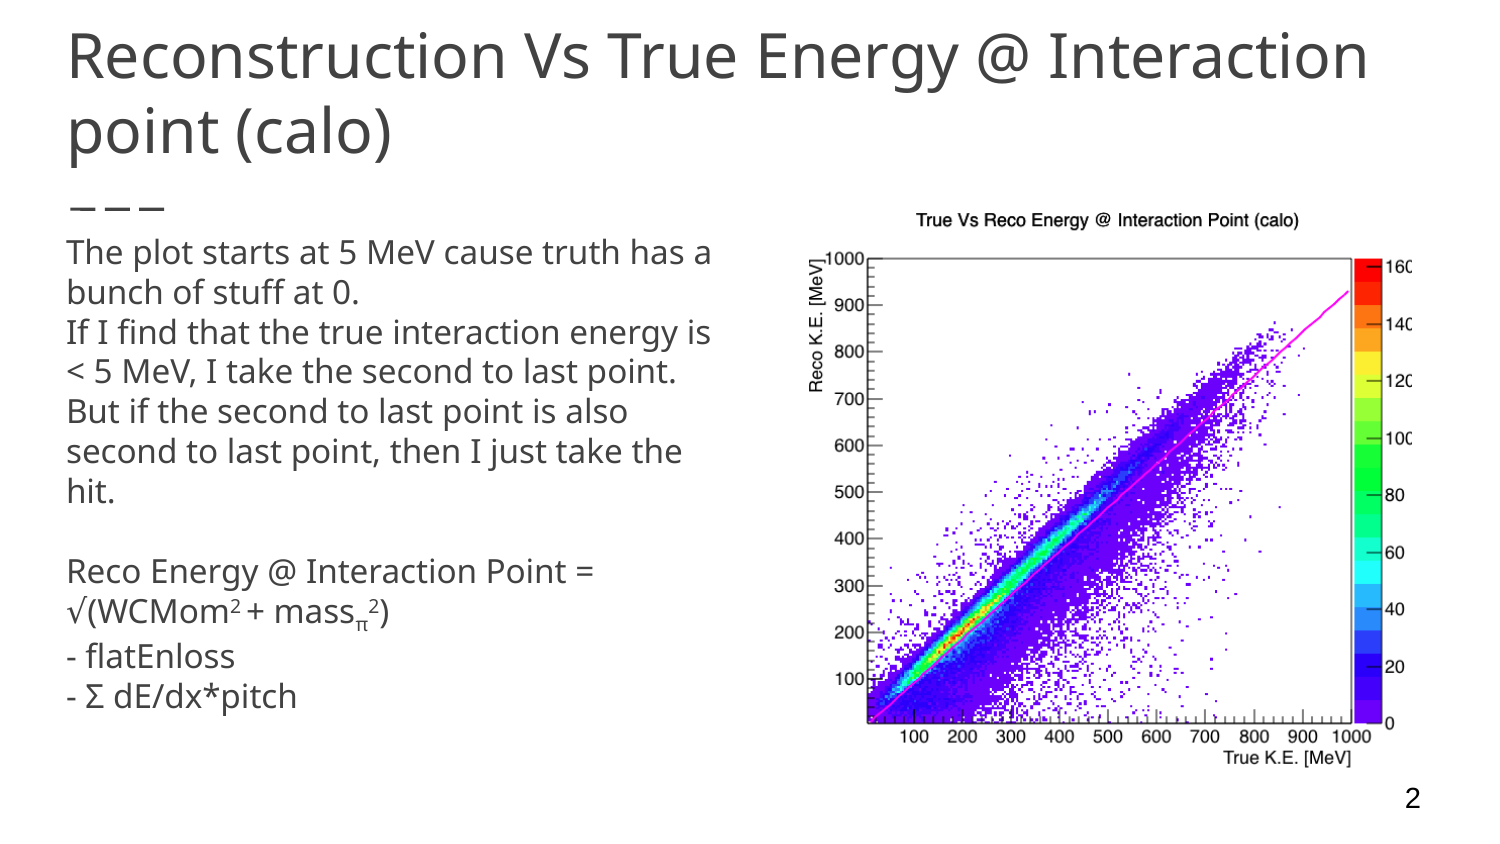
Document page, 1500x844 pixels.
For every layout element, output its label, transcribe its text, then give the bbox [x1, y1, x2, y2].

list The plot starts at 5 MeV cause truth has a bunch of stuff at 0. If I find that the true interaction energy is < 5 MeV, I take the second to last point. But if the second to last point is also second to last point, then I just take the hit. Reco Energy @ Interaction Point = √(WCMom2 + massπ2) - flatEnloss - Σ dE/dx*pitch [51, 215, 743, 725]
title Reconstruction Vs True Energy @ Interaction point (calo) [51, 61, 1449, 182]
slide_number <number> [1389, 764, 1480, 830]
picture [808, 201, 1412, 782]
